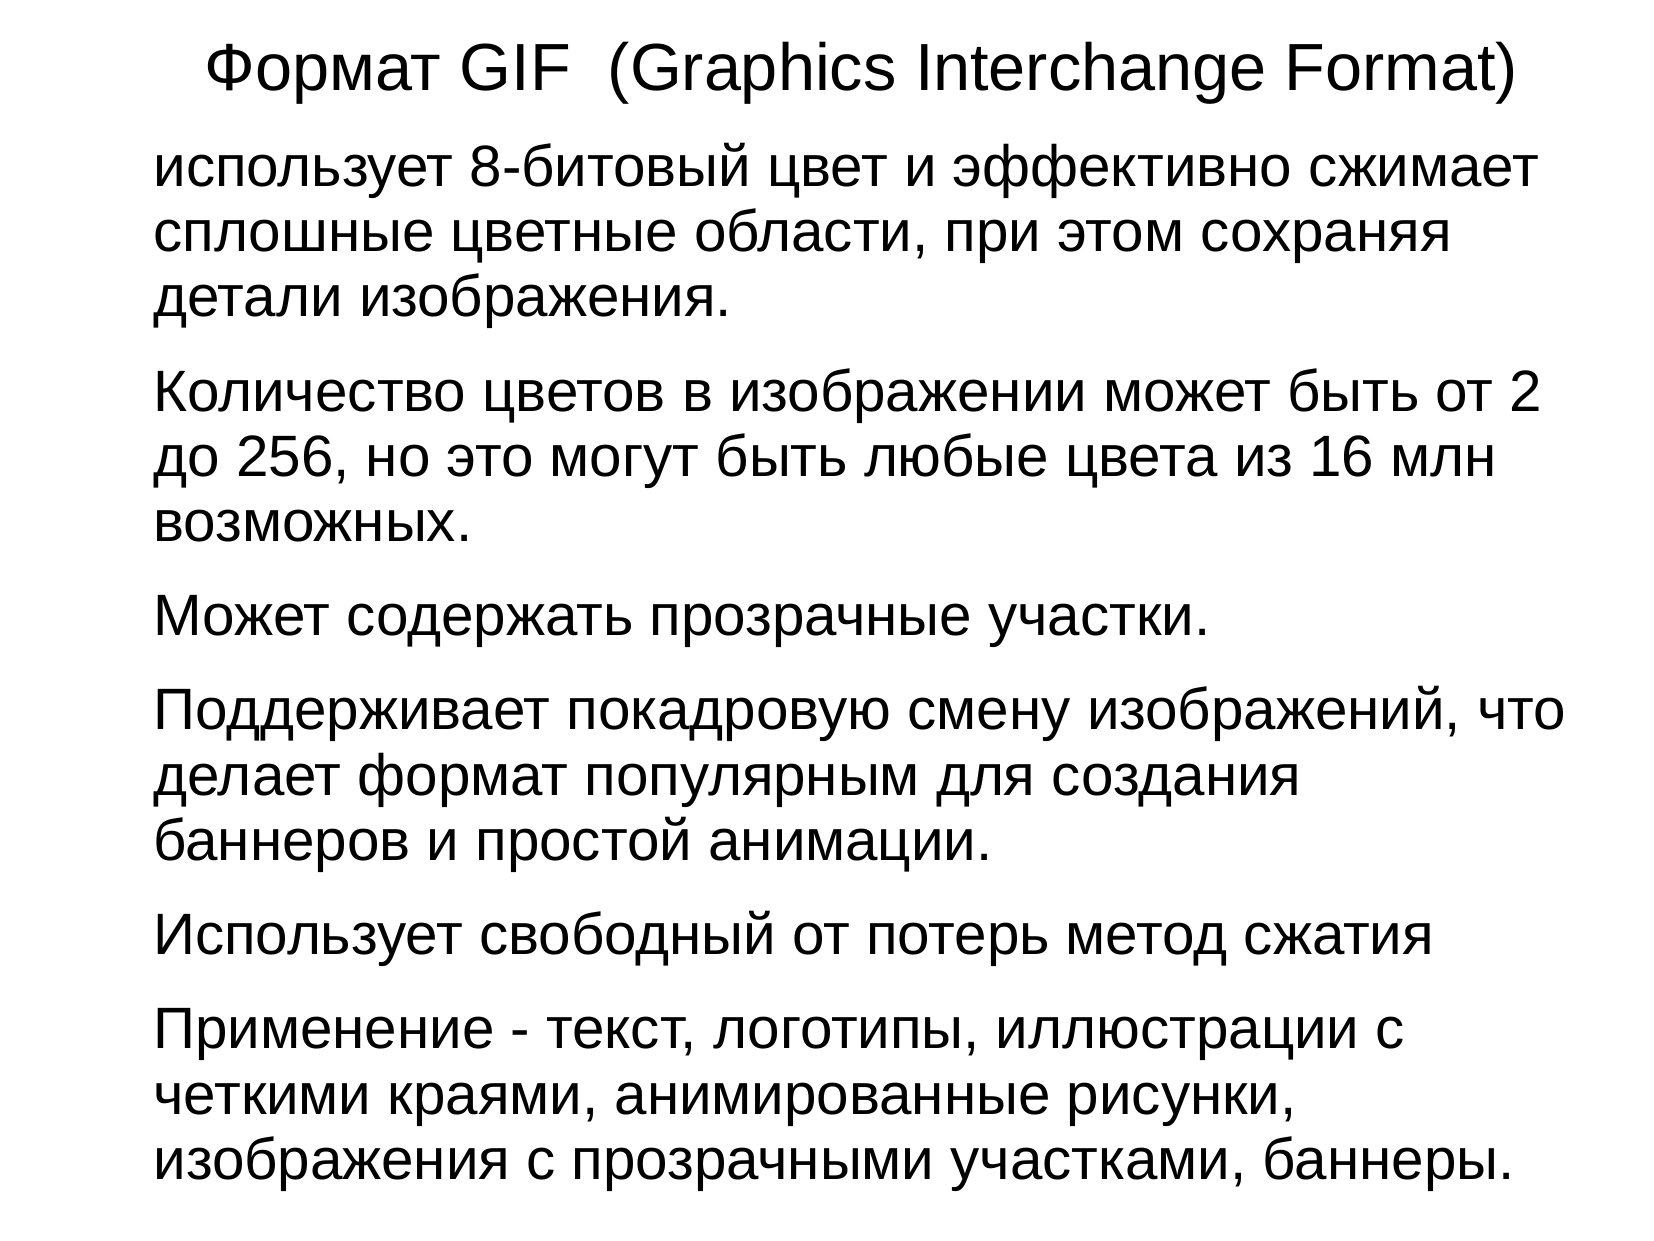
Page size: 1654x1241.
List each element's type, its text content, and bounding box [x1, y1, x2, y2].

list Формат GIF (Graphics Interchange Format) использует 8-битовый цвет и эффективно сжимает сплошные цветные области, при этом сохраняя детали изображения. Количество цветов в изображении может быть от 2 до 256, но это могут быть любые цвета из 16 млн возможных. Может содержать прозрачные участки. Поддерживает покадровую смену изображений, что делает формат популярным для создания баннеров и простой анимации. Использует свободный от потерь метод сжатия Применение - текст, логотипы, иллюстрации с четкими краями, анимированные рисунки, изображения с прозрачными участками, баннеры. [82, 29, 1571, 1211]
